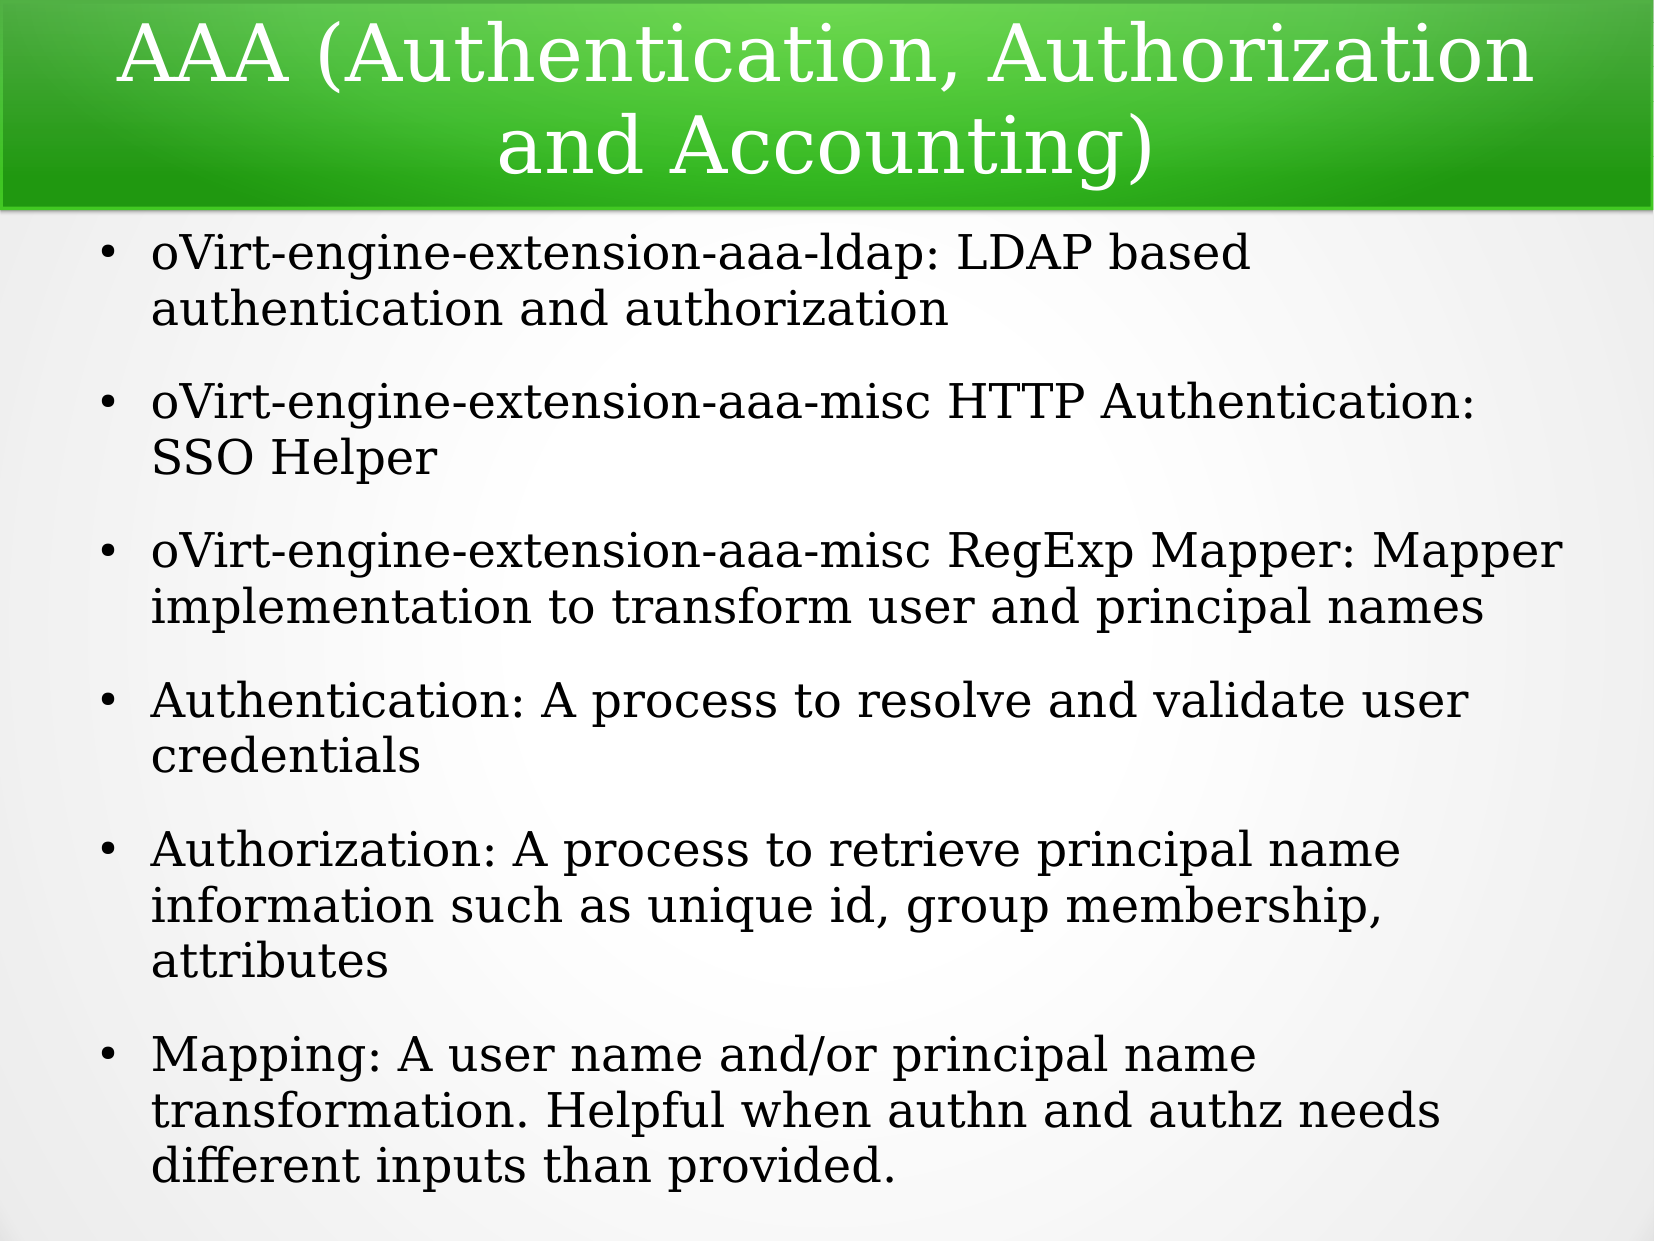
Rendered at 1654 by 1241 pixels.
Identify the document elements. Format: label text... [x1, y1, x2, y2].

title AAA (Authentication, Authorization and Accounting) [82, 7, 1571, 225]
list oVirt-engine-extension-aaa-ldap: LDAP based authentication and authorization oVirt-engine-extension-aaa-misc HTTP Authentication: SSO Helper oVirt-engine-extension-aaa-misc RegExp Mapper: Mapper implementation to transform user and principal names Authentication: A process to resolve and validate user credentials Authorization: A process to retrieve principal name information such as unique id, group membership, attributes Mapping: A user name and/or principal name transformation. Helpful when authn and authz needs different inputs than provided. [82, 225, 1571, 1216]
